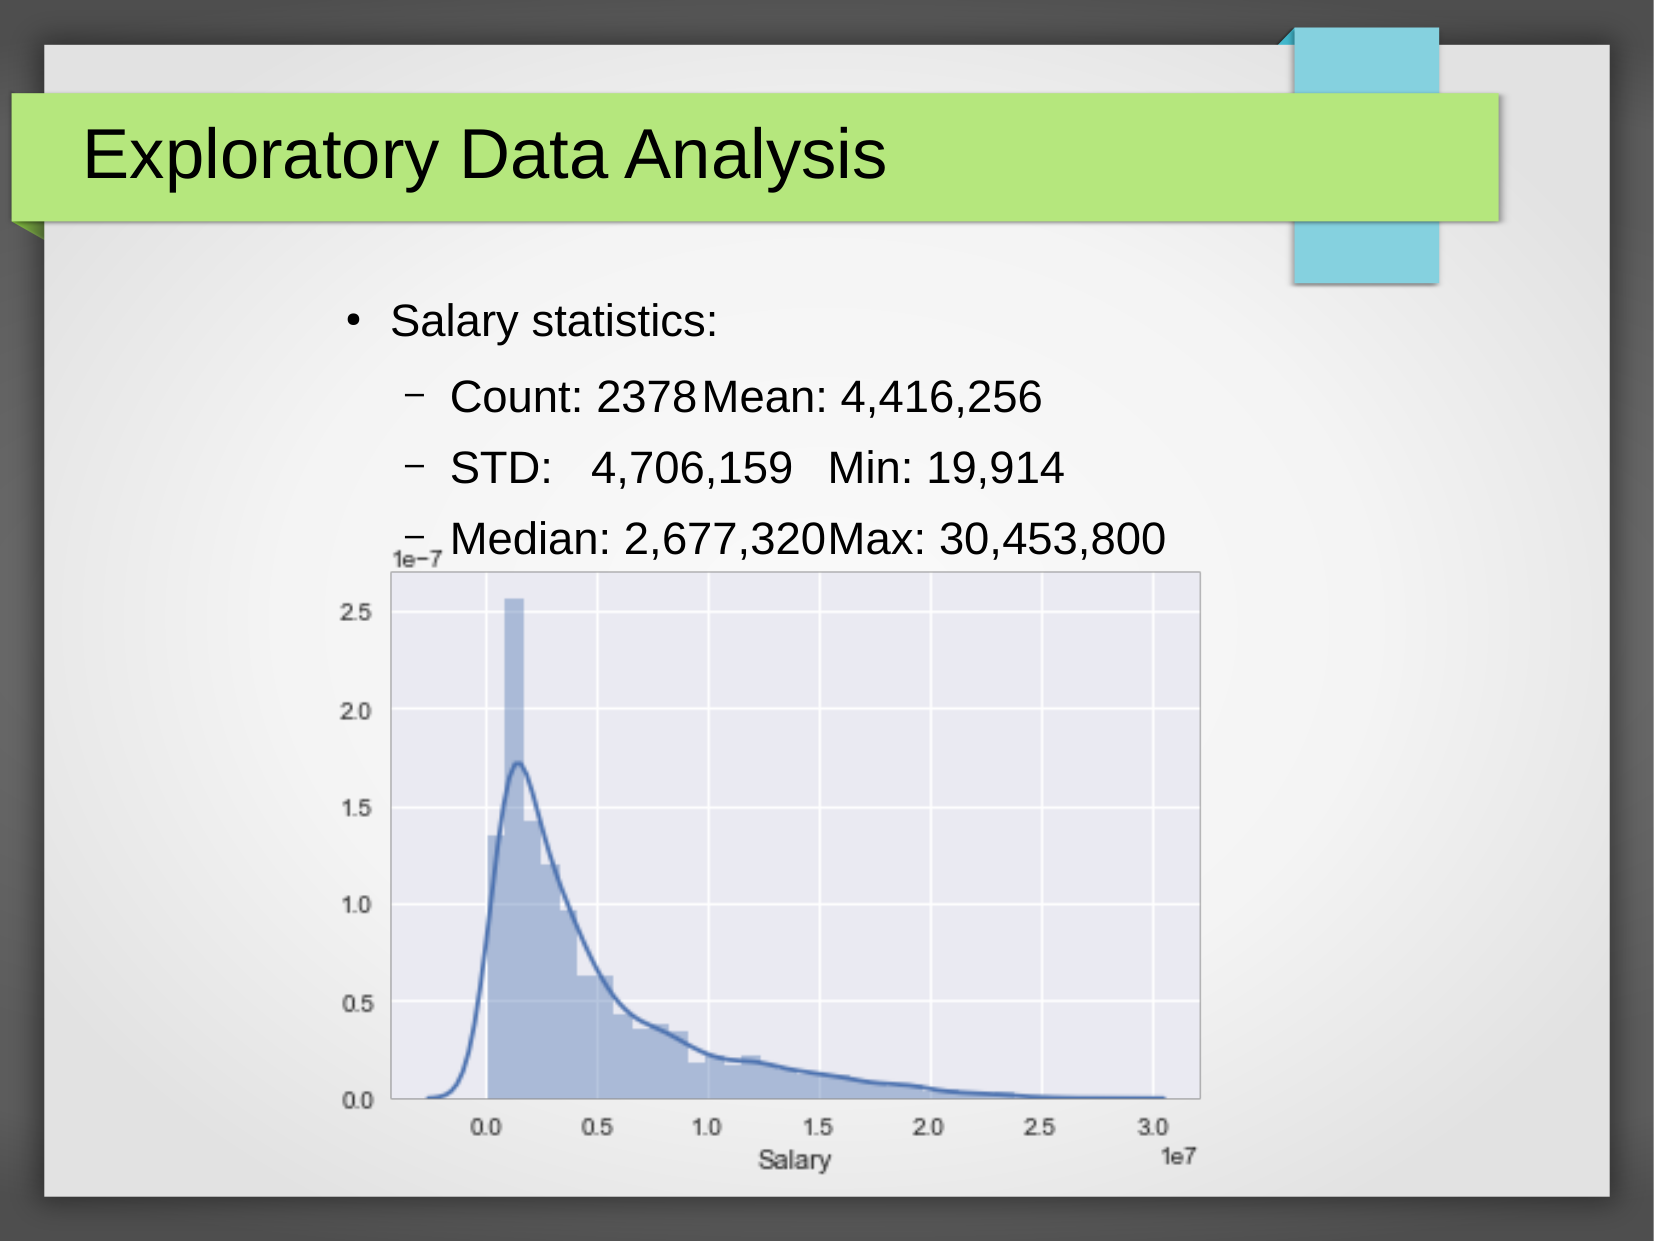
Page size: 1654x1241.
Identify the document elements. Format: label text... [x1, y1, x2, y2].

picture [0, 0, 1654, 1241]
title Exploratory Data Analysis [82, 94, 1264, 213]
list Salary statistics: Count: 2378 Mean: 4,416,256 STD: 4,706,159 Min: 19,914 Median: 2,677,320 Max: 30,453,800 [330, 295, 1381, 571]
